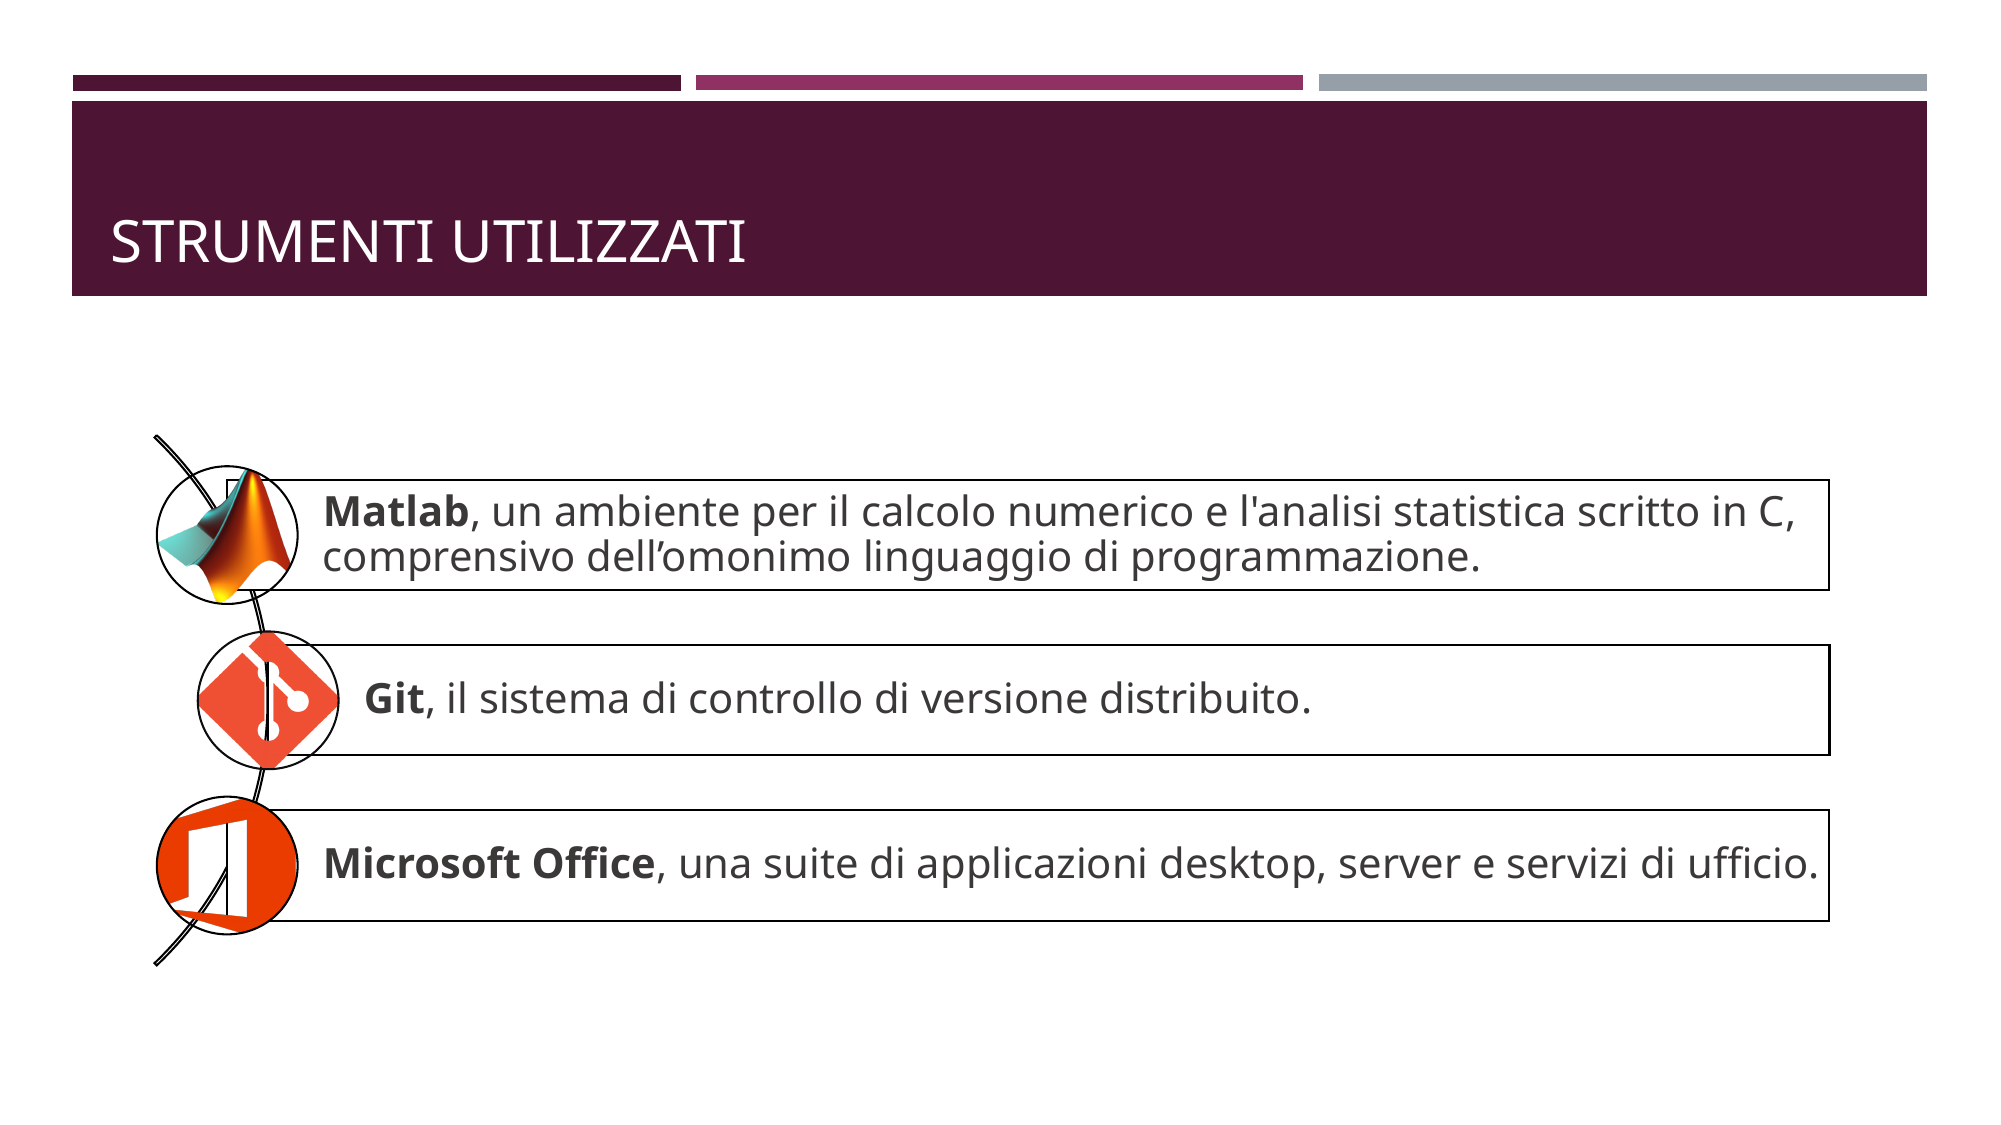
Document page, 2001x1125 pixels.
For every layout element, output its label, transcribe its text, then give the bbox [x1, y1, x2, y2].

text_box Matlab, un ambiente per il calcolo numerico e l'analisi statistica scritto in C, comprensivo dell’omonimo linguaggio di programmazione. [270, 479, 1830, 591]
text_box [197, 631, 339, 770]
text_box [156, 466, 298, 604]
title Strumenti utilizzati [95, 115, 1905, 282]
text_box [156, 796, 298, 935]
text_box Git, il sistema di controllo di versione distribuito. [311, 645, 1830, 756]
text_box Microsoft Office, una suite di applicazioni desktop, server e servizi di ufficio. [271, 810, 1830, 921]
